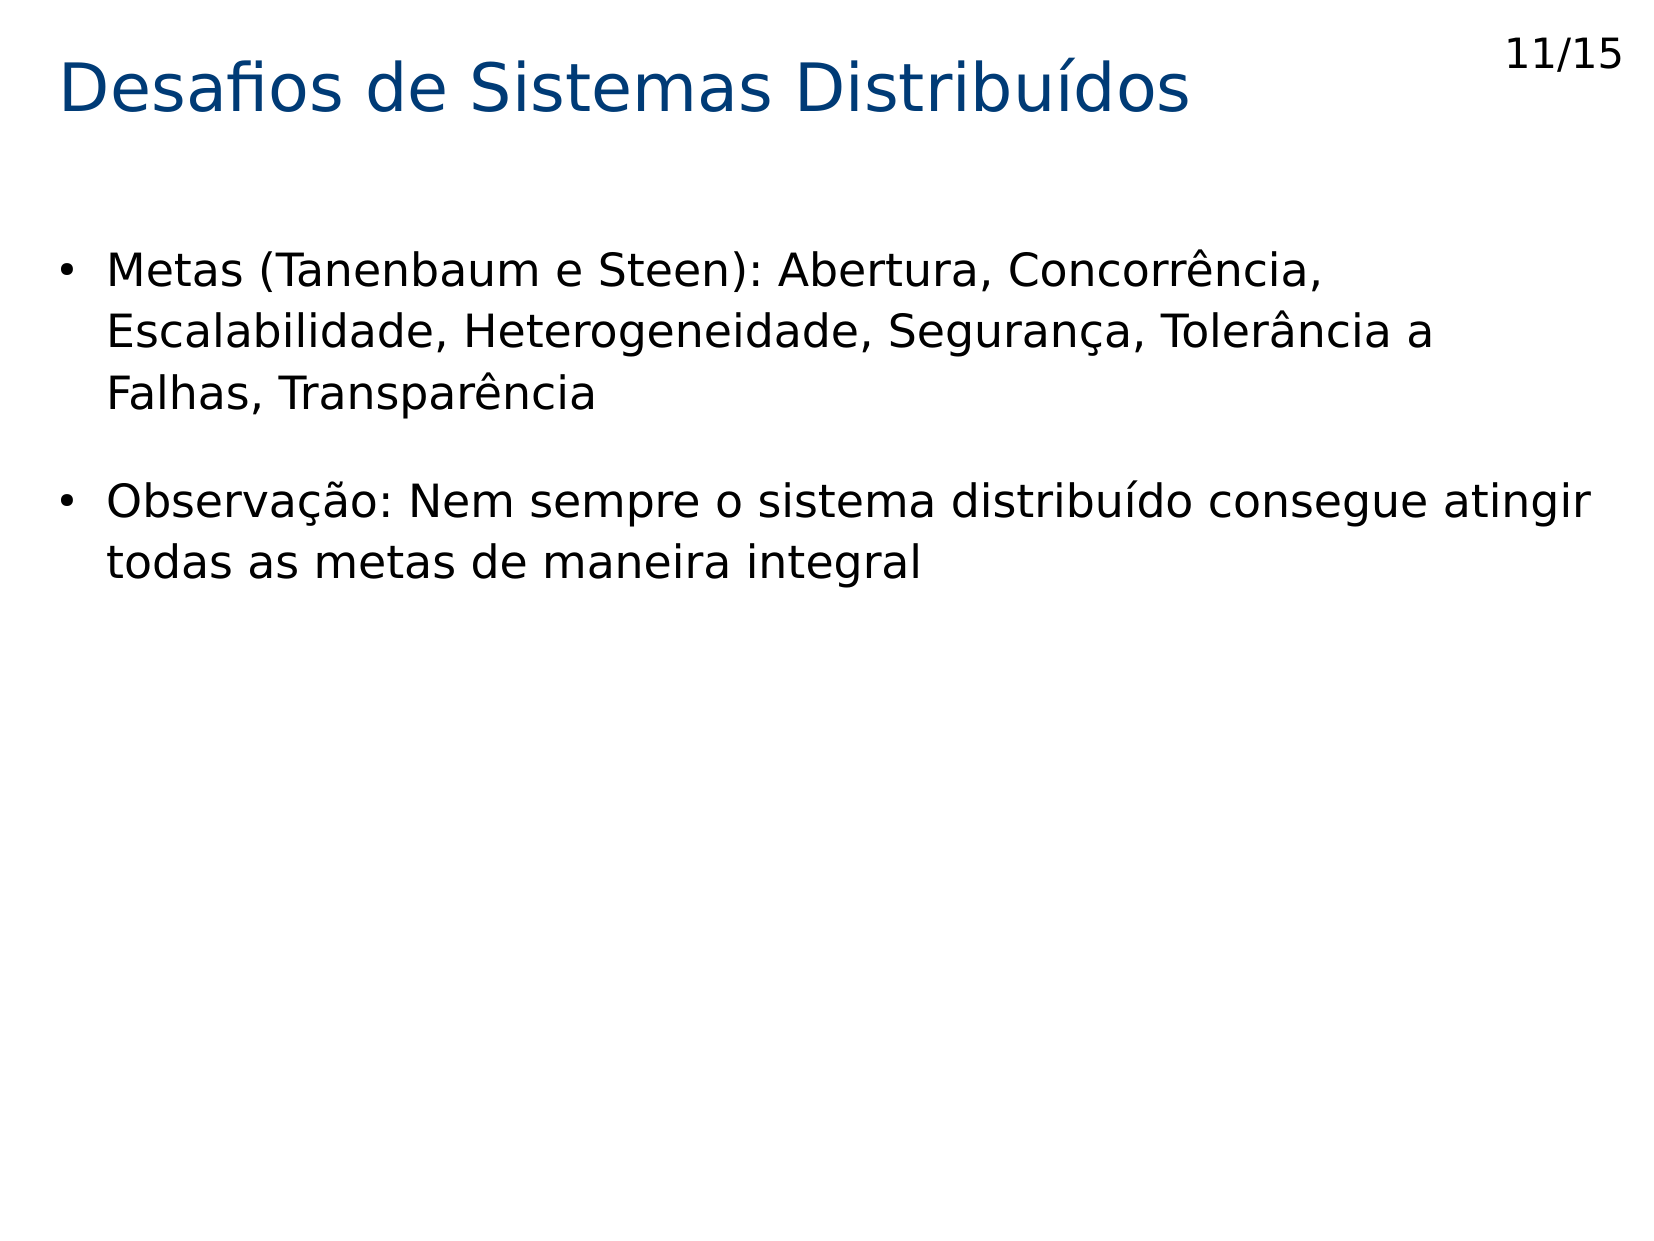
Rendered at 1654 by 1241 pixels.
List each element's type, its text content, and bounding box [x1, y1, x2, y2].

title Desafios de Sistemas Distribuídos [59, 29, 1506, 148]
list Metas (Tanenbaum e Steen): Abertura, Concorrência, Escalabilidade, Heterogeneidade, Segurança, Tolerância a Falhas, Transparência Observação: Nem sempre o sistema distribuído consegue atingir todas as metas de maneira integral [59, 236, 1595, 1211]
